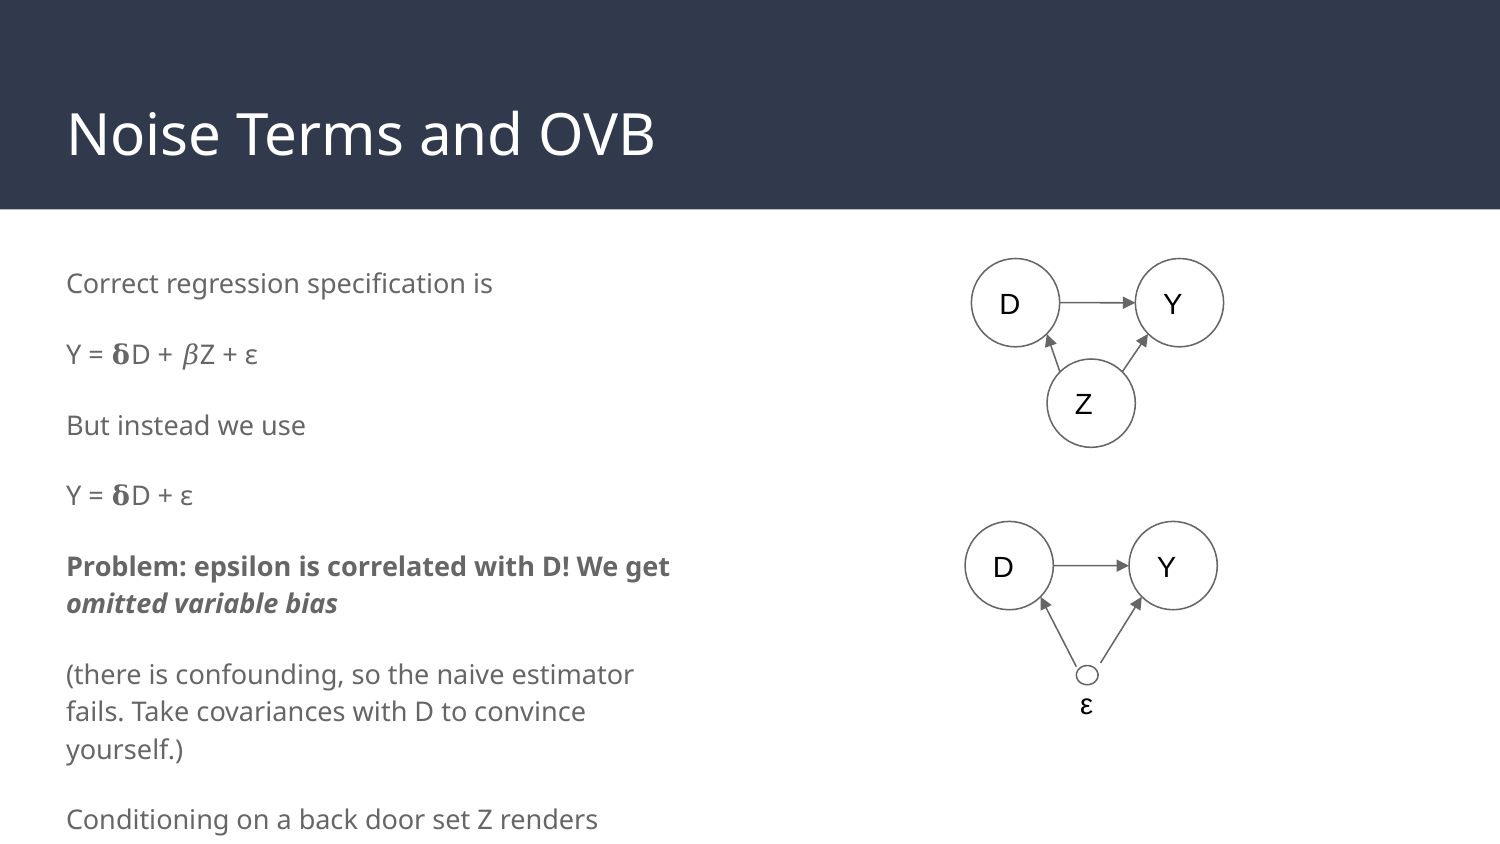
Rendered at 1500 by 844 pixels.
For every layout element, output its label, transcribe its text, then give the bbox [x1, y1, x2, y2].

text_box Z [1047, 358, 1136, 448]
text_box ε [1065, 670, 1154, 719]
text_box D [971, 258, 1060, 347]
text_box [1078, 665, 1097, 670]
list Correct regression specification is Y = 𝛅D + 𝛽Z + ε But instead we use Y = 𝛅D + ε Problem: epsilon is correlated with D! We get omitted variable bias (there is confounding, so the naive estimator fails. Take covariances with D to convince yourself.) Conditioning on a back door set Z renders epsilon independent of D! [51, 247, 708, 752]
title Noise Terms and OVB [51, 82, 1449, 185]
text_box Y [1129, 521, 1218, 610]
text_box D [965, 521, 1054, 610]
text_box Y [1135, 258, 1224, 347]
